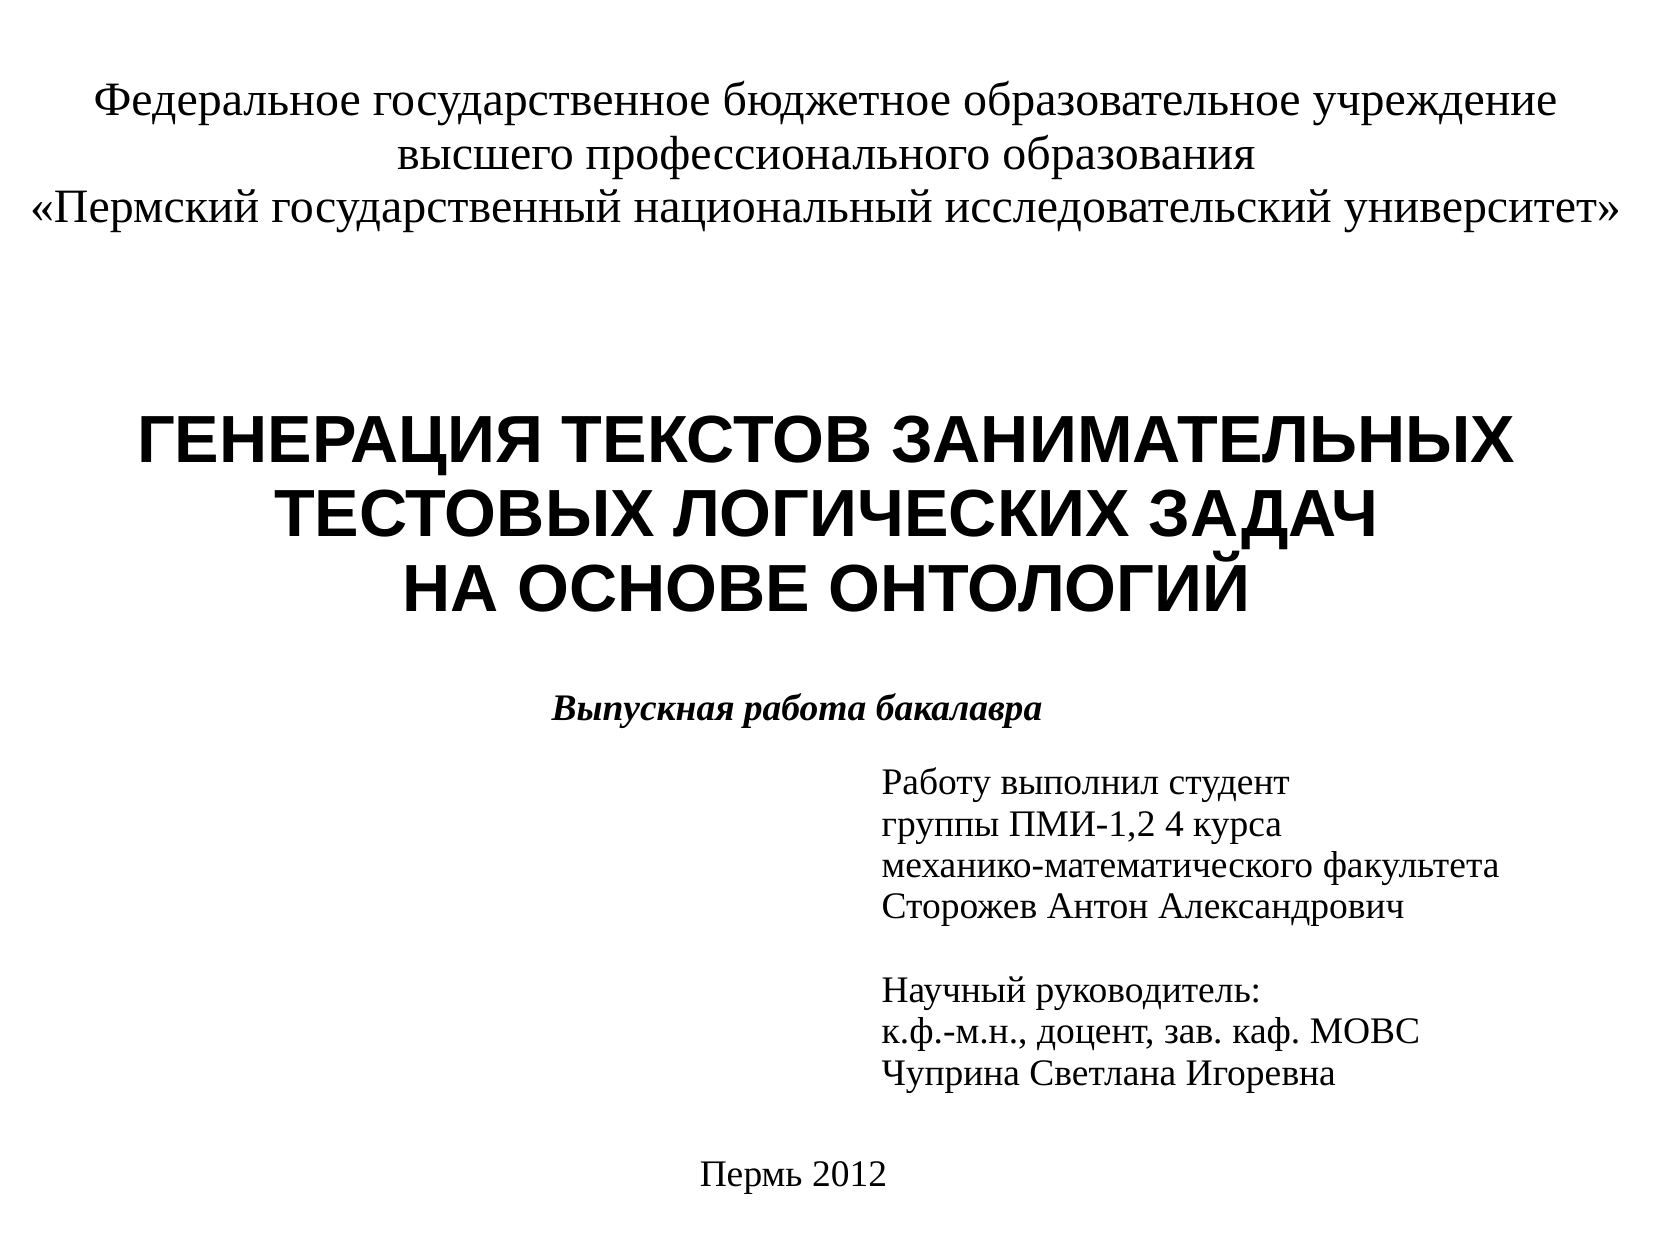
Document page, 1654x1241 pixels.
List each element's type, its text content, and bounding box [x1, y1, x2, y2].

text_box Выпускная работа бакалавра [383, 679, 1211, 736]
title Федеральное государственное бюджетное образовательное учреждение высшего профессионального образования «Пермский государственный национальный исследовательский университет» [0, 49, 1654, 257]
text_box ГЕНЕРАЦИЯ ТЕКСТОВ ЗАНИМАТЕЛЬНЫХ ТЕСТОВЫХ ЛОГИЧЕСКИХ ЗАДАЧ НА ОСНОВЕ ОНТОЛОГИЙ [82, 401, 1571, 626]
text_box Работу выполнил студент группы ПМИ-1,2 4 курса механико-математического факультета Сторожев Антон Александрович Научный руководитель: к.ф.-м.н., доцент, зав. каф. МОВС Чуприна Светлана Игоревна [866, 753, 1516, 1109]
text_box Пермь 2012 [685, 1145, 902, 1204]
